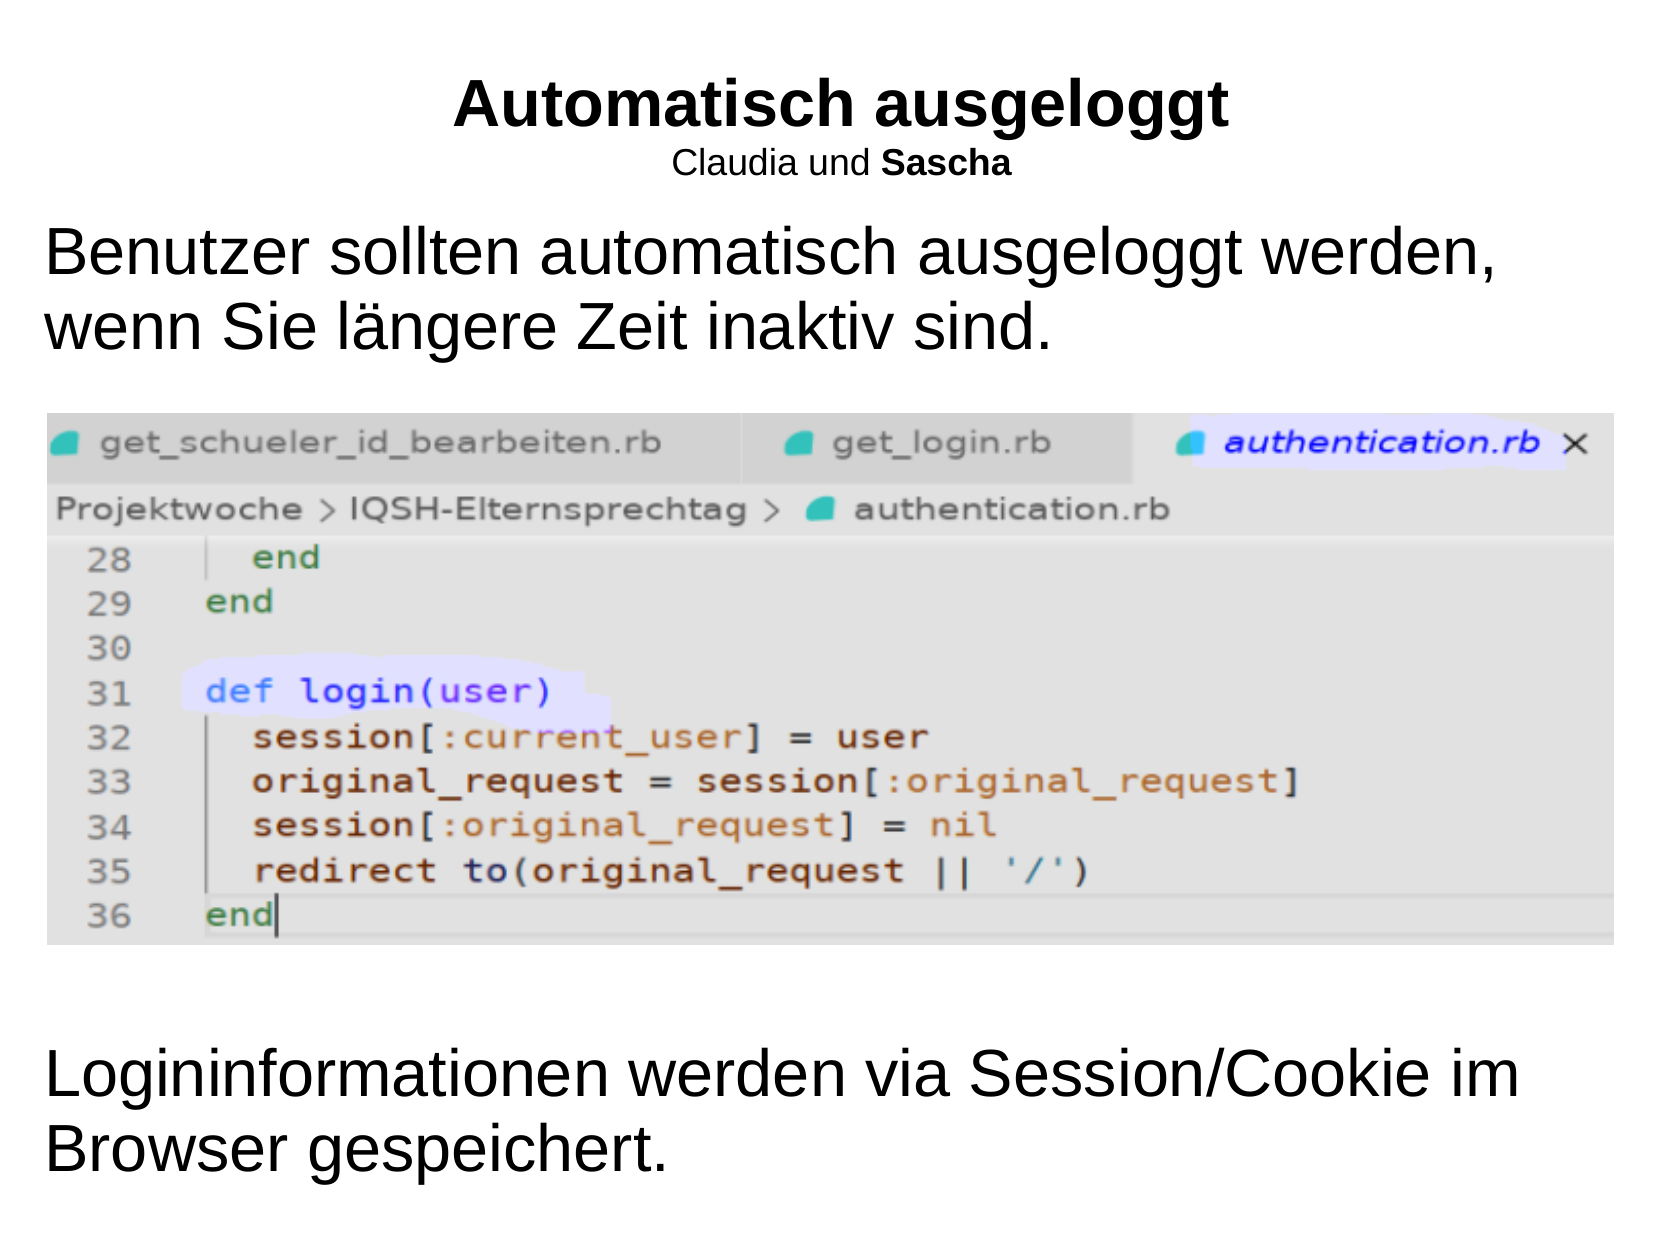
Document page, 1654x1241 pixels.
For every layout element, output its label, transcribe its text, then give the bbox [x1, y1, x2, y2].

text_box Benutzer sollten automatisch ausgeloggt werden, wenn Sie längere Zeit inaktiv sind. Logininformationen werden via Session/Cookie im Browser gespeichert. [29, 206, 1654, 1194]
text_box Automatisch ausgeloggt Claudia und Sascha [88, 59, 1595, 191]
picture [47, 413, 1614, 945]
